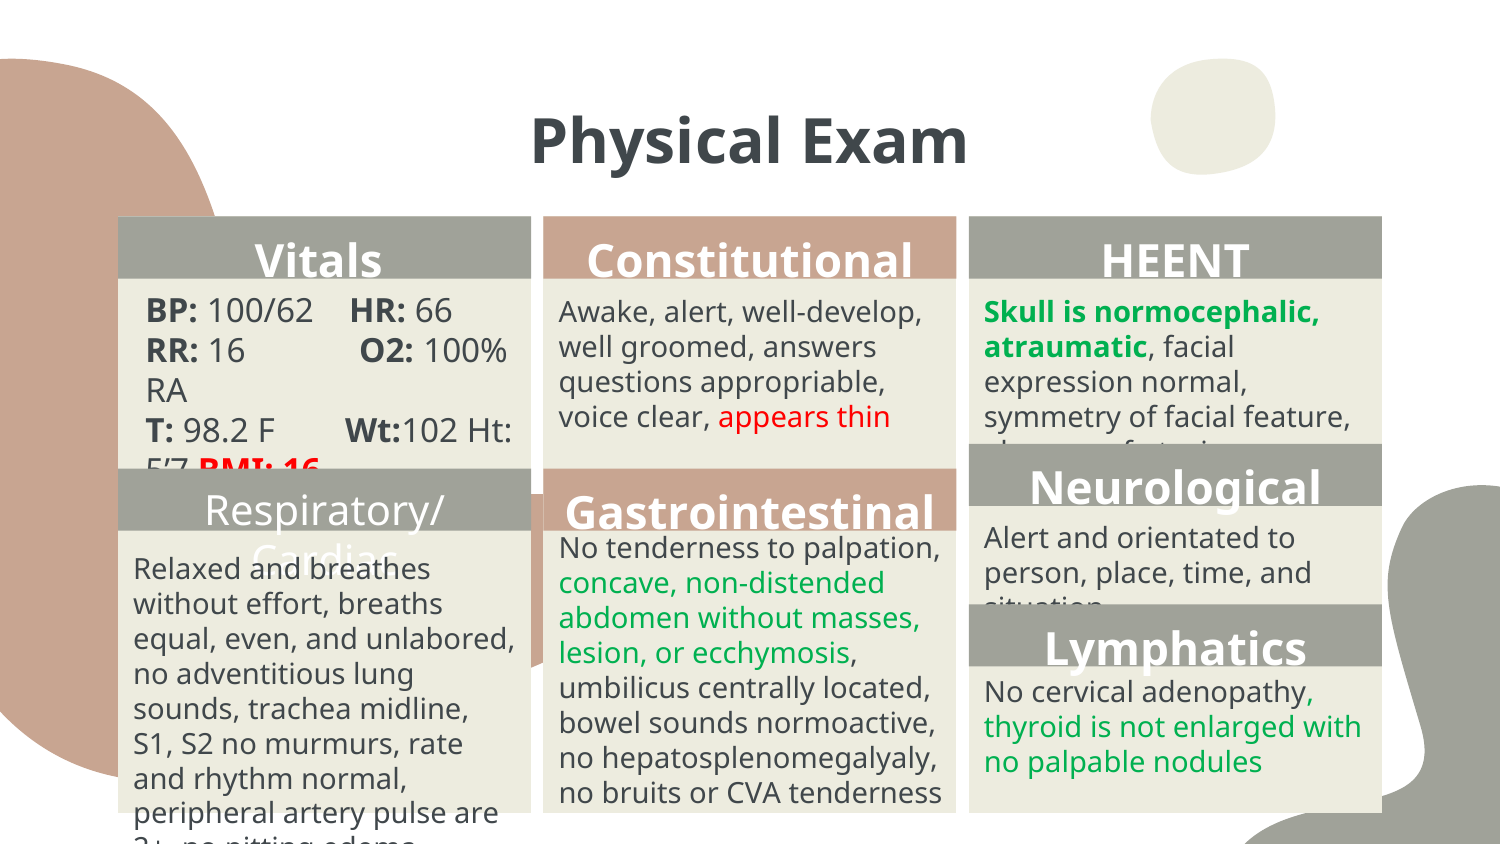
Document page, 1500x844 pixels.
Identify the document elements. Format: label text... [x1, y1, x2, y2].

text_box [280, 531, 413, 535]
text_box [988, 569, 997, 581]
title Physical Exam [116, 85, 1383, 175]
text_box No tenderness to palpation, concave, non-distended abdomen without masses, lesion, or ecchymosis, umbilicus centrally located, bowel sounds normoactive, no hepatosplenomegalyaly, no bruits or CVA tenderness [543, 514, 969, 822]
text_box [969, 567, 1382, 604]
text_box Vitals [118, 216, 532, 279]
text_box [1100, 569, 1109, 581]
text_box Respiratory/Cardiac [118, 468, 532, 531]
text_box [118, 531, 277, 535]
text_box [1048, 569, 1057, 581]
text_box Gastrointestinal [543, 468, 957, 514]
text_box Constitutional [543, 216, 957, 278]
text_box Lymphatics [968, 604, 1382, 658]
text_box [1155, 569, 1163, 574]
text_box [1232, 569, 1240, 574]
text_box [1298, 569, 1307, 581]
text_box [1124, 575, 1131, 581]
text_box Neurological [968, 443, 1382, 504]
text_box Awake, alert, well-develop, well groomed, answers questions appropriable, voice clear, appears thin [543, 278, 957, 465]
text_box Relaxed and breathes without effort, breaths equal, even, and unlabored, no adventitious lung sounds, trachea midline, S1, S2 no murmurs, rate and rhythm normal, peripheral artery pulse are 2+, no pitting edema [118, 535, 532, 818]
text_box Skull is normocephalic, atraumatic, facial expression normal, symmetry of facial feature, absence of ptosis [968, 278, 1382, 443]
text_box BP: 100/62 HR: 66 RR: 16 O2: 100% RA T: 98.2 F Wt:102 Ht: 5’7 BMI: 16 (underweight) [130, 274, 543, 465]
text_box Alert and orientated to person, place, time, and situation [968, 504, 1382, 567]
text_box [1005, 569, 1013, 574]
text_box [415, 531, 531, 535]
text_box HEENT [968, 216, 1382, 278]
text_box [118, 279, 148, 468]
text_box [1263, 575, 1270, 581]
text_box No cervical adenopathy, thyroid is not enlarged with no palpable nodules [968, 658, 1382, 813]
